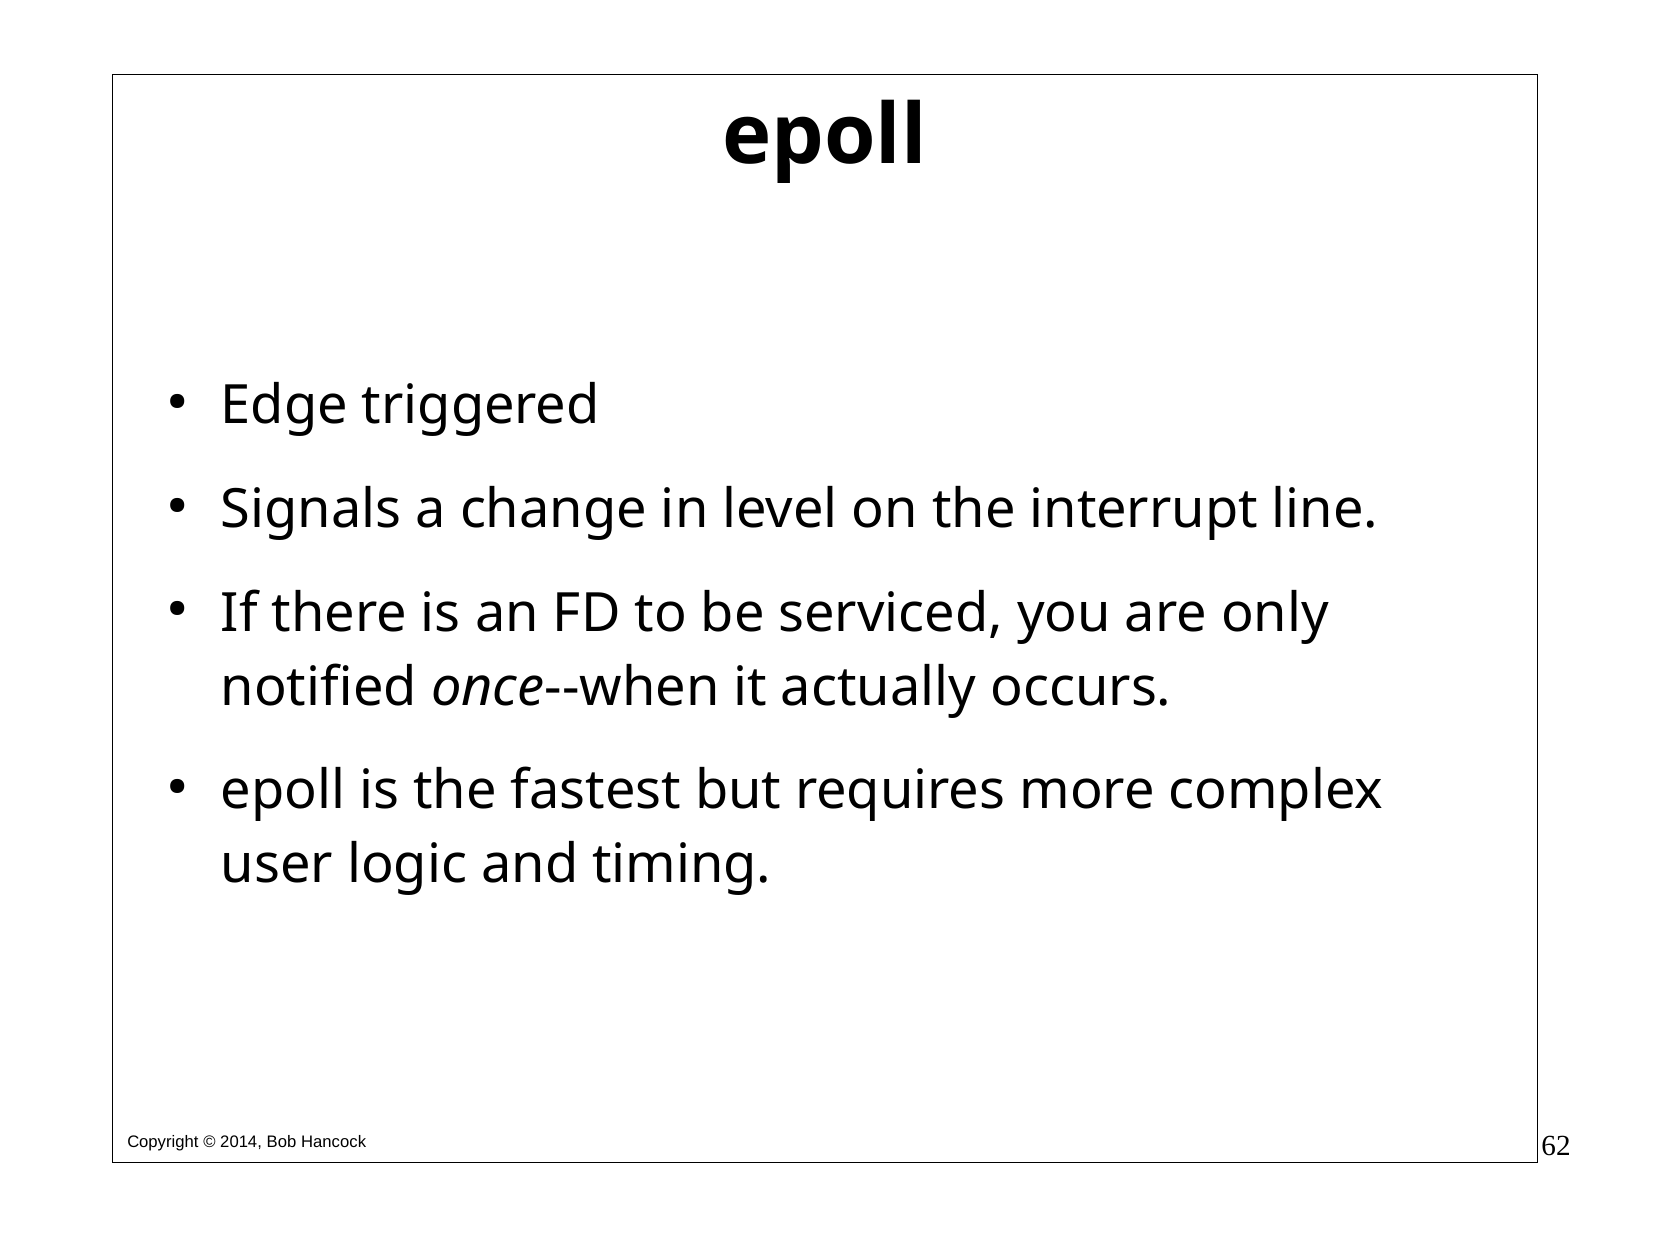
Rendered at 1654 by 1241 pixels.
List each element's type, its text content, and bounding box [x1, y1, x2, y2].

list Edge triggered Signals a change in level on the interrupt line. If there is an FD to be serviced, you are only notified once--when it actually occurs. epoll is the fastest but requires more complex user logic and timing. [150, 262, 1501, 1126]
text_box Copyright © 2014, Bob Hancock [112, 1125, 382, 1159]
title epoll [112, 75, 1538, 188]
